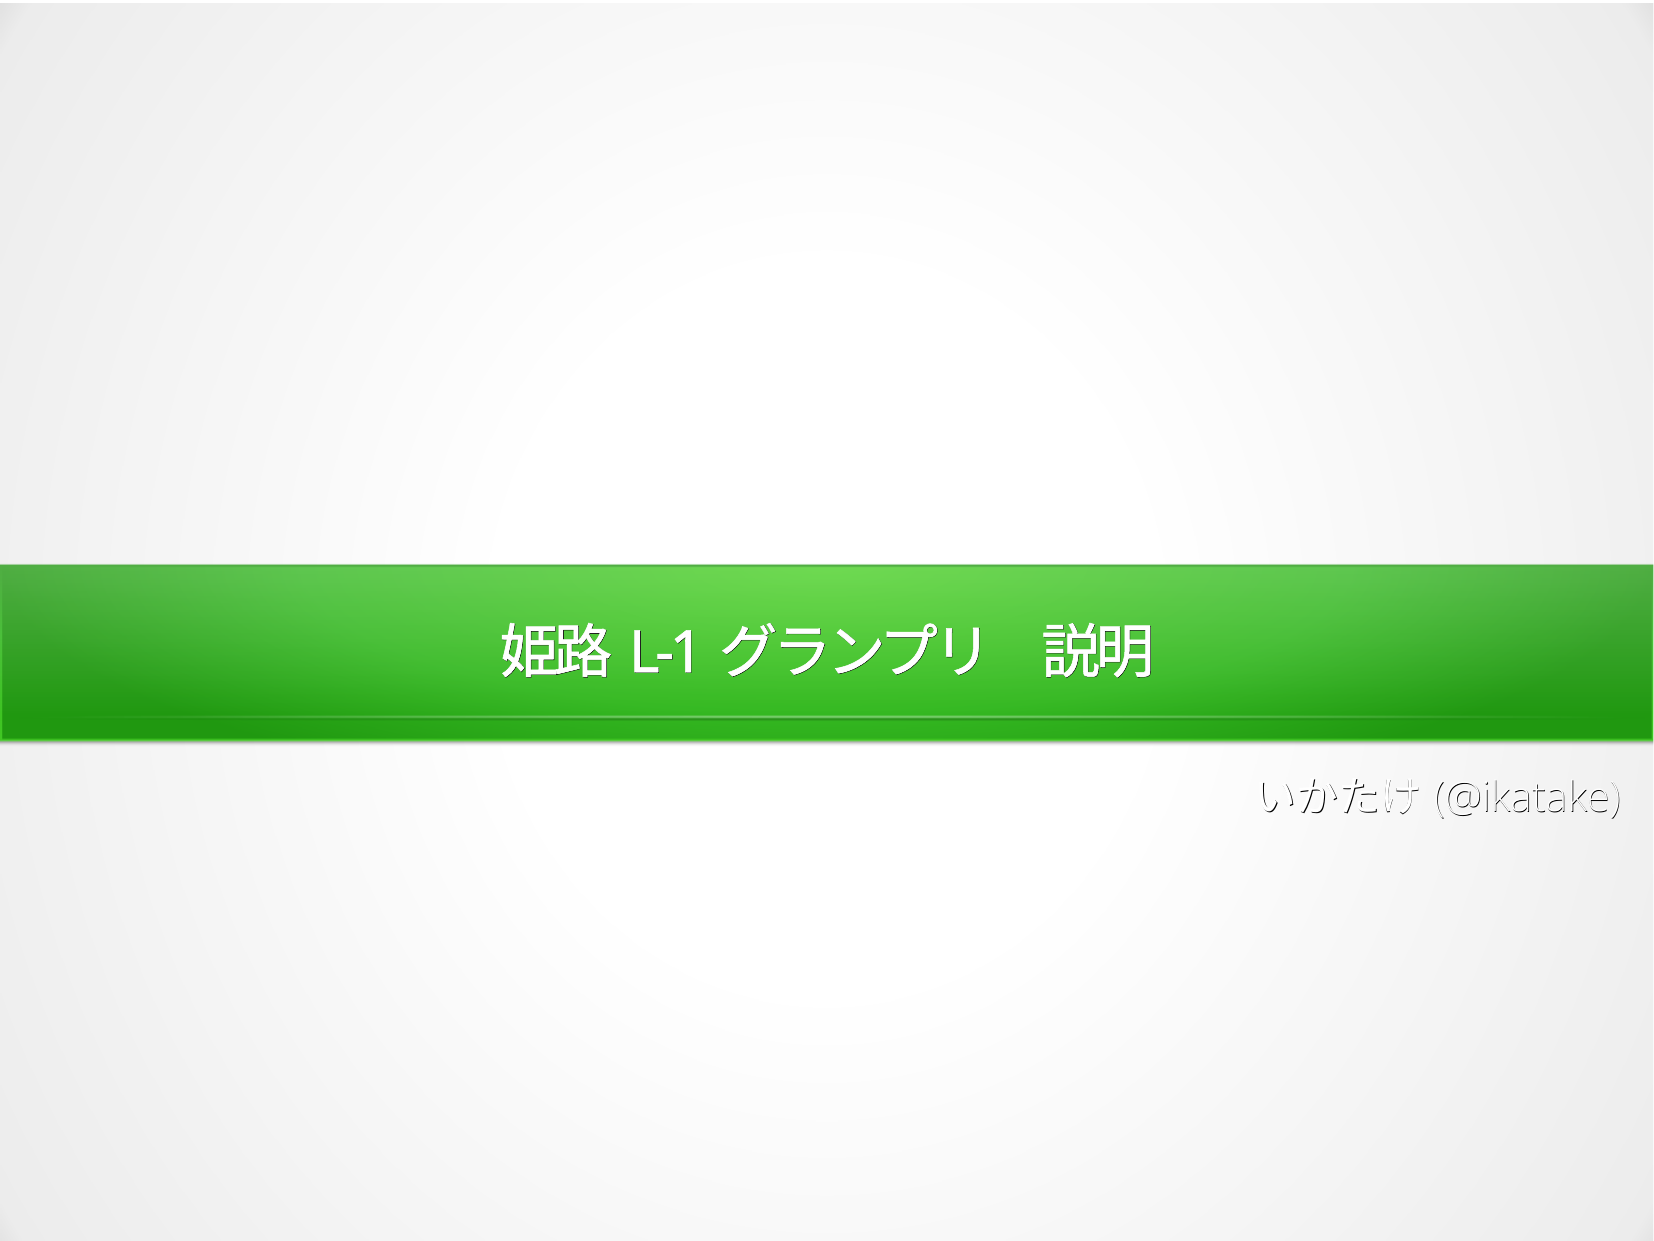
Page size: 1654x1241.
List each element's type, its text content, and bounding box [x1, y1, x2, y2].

title 姫路L-1グランプリ 説明 [17, 578, 1636, 715]
text_box いかたけ(@ikatake) [1240, 755, 1640, 816]
picture [0, 3, 1654, 1241]
